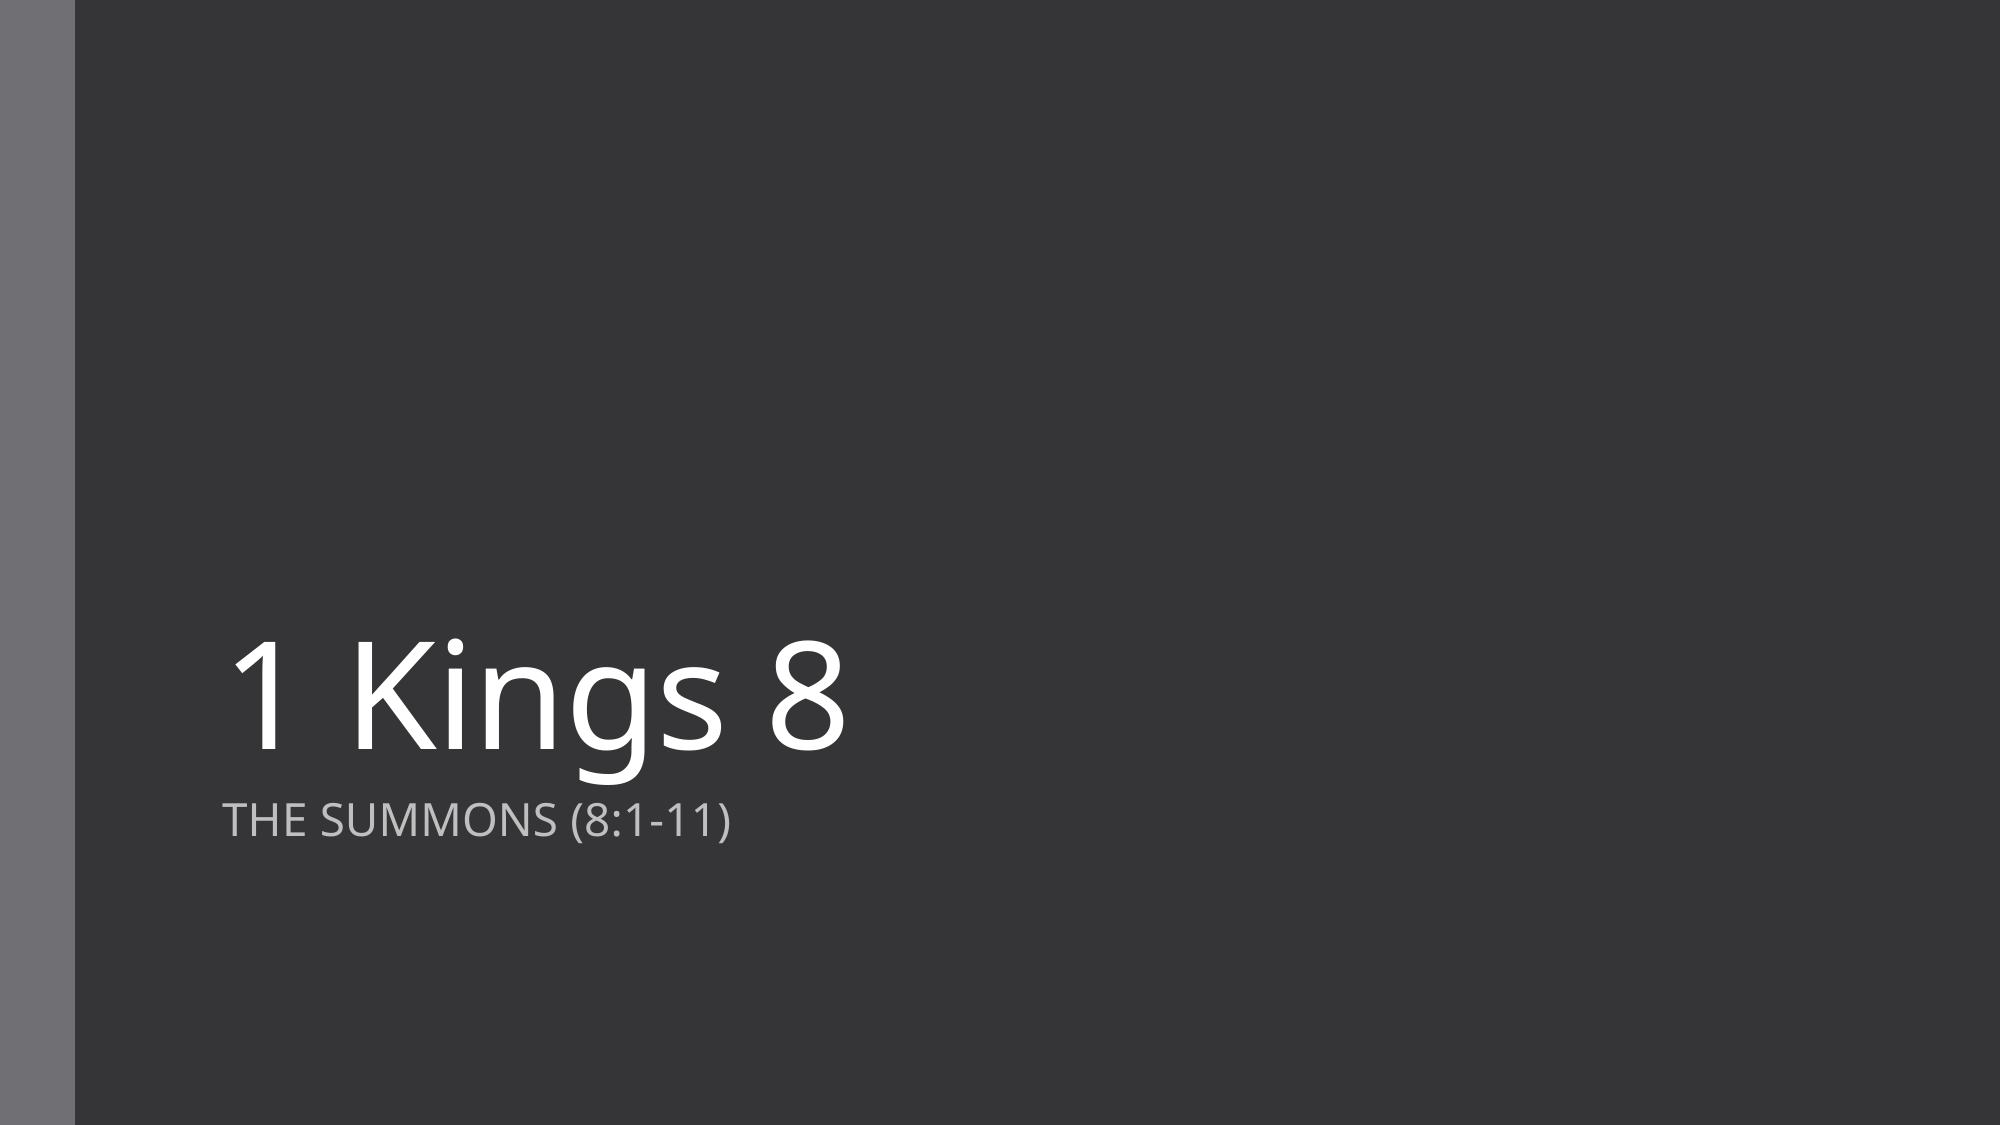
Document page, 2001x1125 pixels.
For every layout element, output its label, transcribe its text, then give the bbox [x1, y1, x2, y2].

subtitle THE SUMMONS (8:1-11) [206, 787, 1752, 1066]
title 1 Kings 8 [206, 124, 1752, 787]
